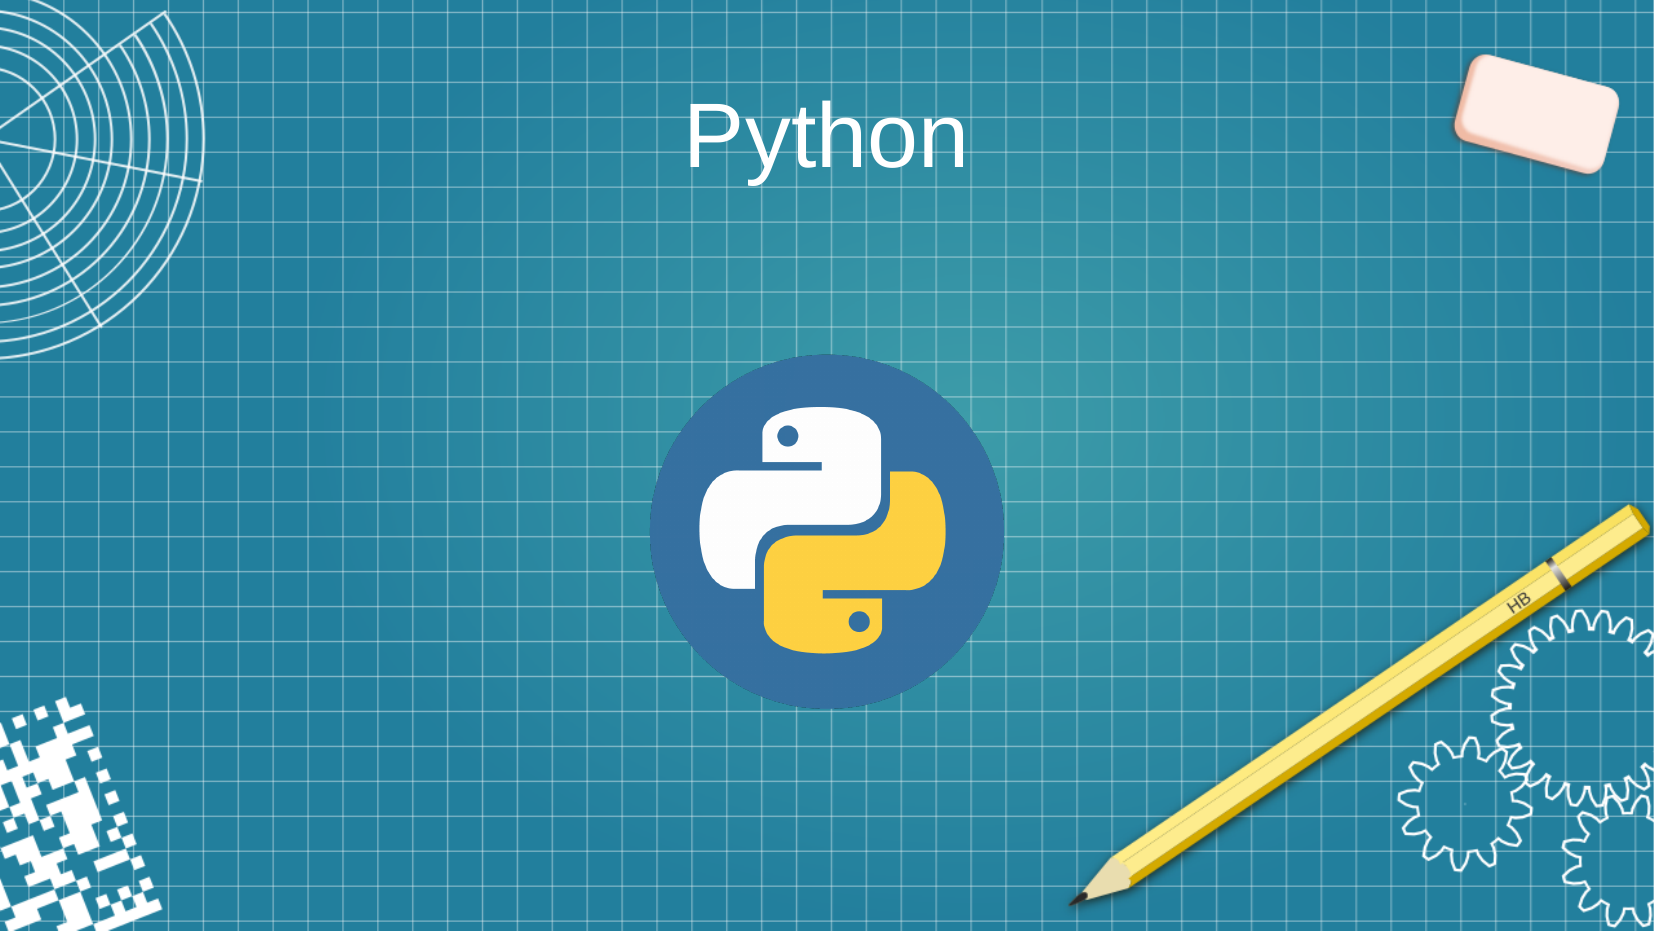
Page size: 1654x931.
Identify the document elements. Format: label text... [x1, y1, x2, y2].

picture [0, 0, 1654, 931]
title Python [82, 29, 1571, 243]
